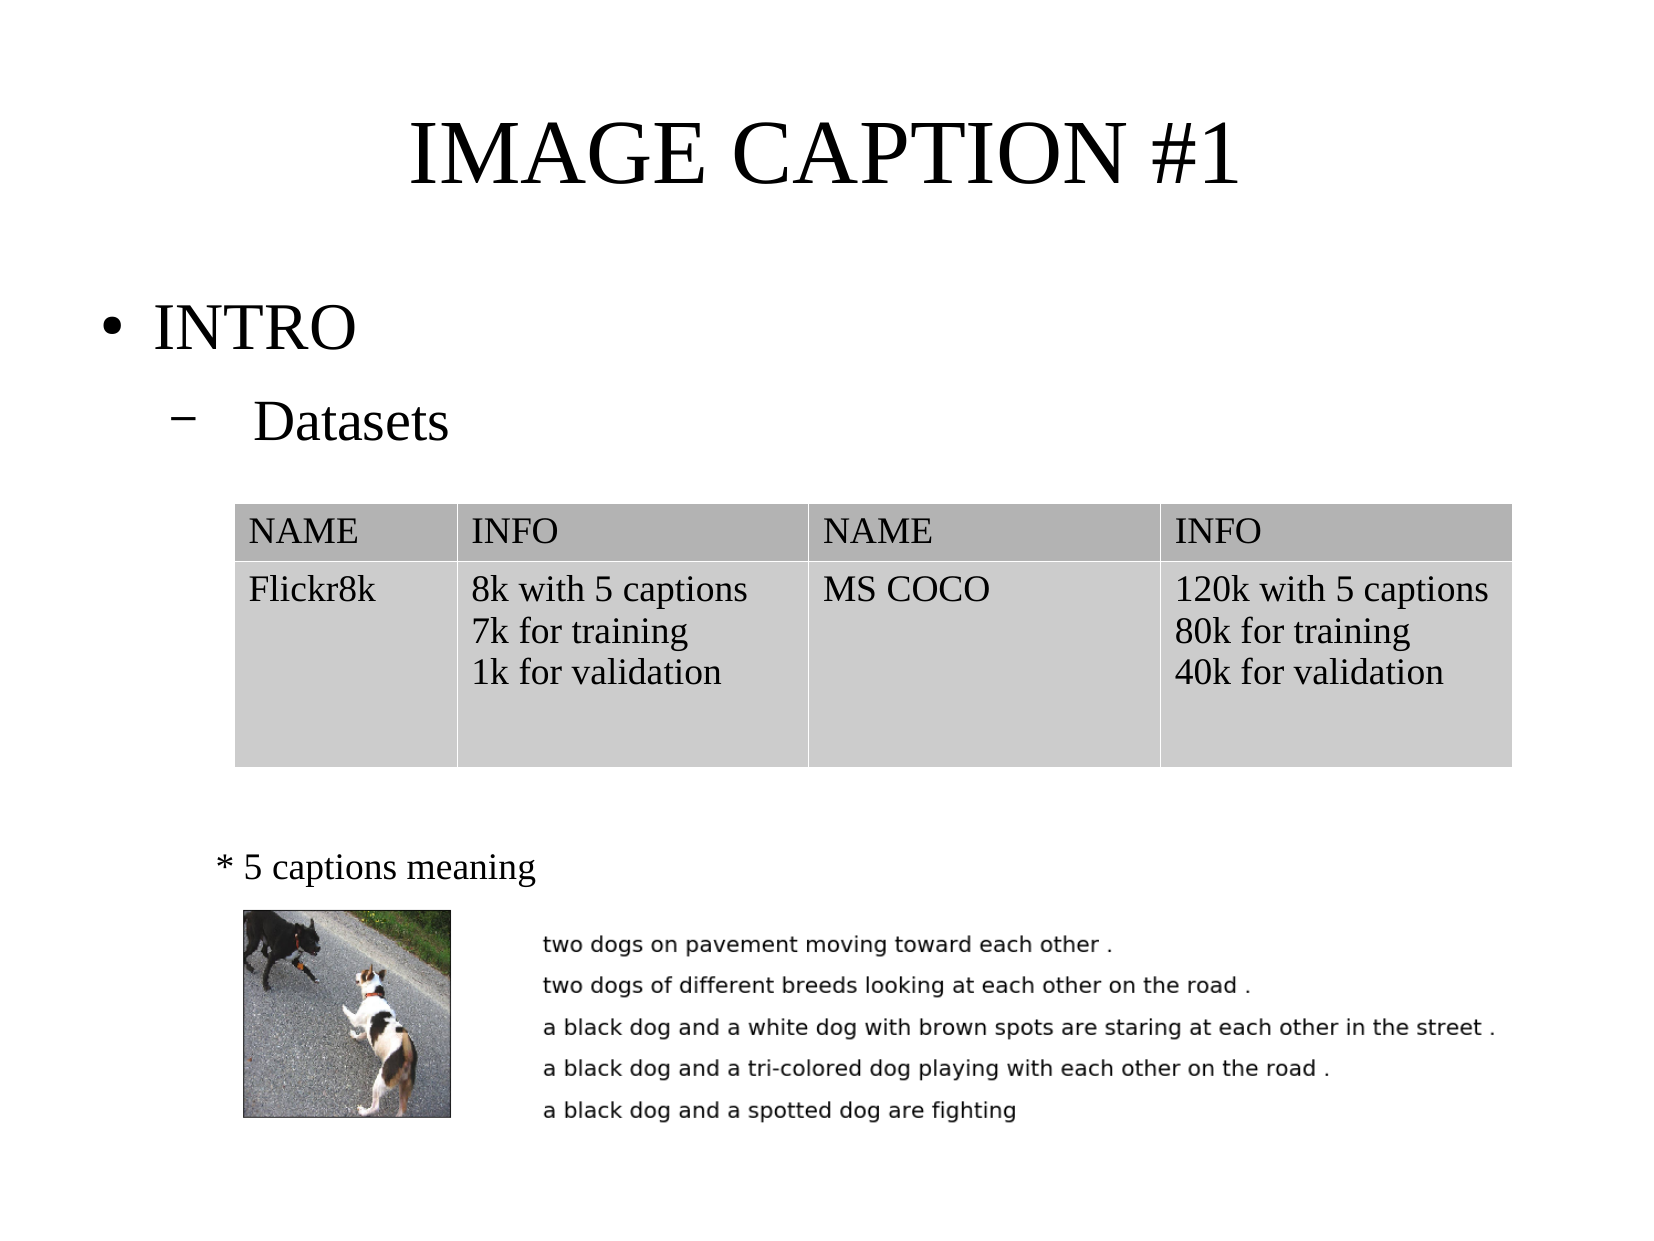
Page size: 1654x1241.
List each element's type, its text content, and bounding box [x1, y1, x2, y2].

table_cell MS COCO [809, 562, 1160, 767]
table_cell Flickr8k [235, 562, 457, 767]
text_box * 5 captions meaning [200, 838, 552, 899]
table_header INFO [1161, 504, 1512, 561]
table_cell 120k with 5 captions 80k for training 40k for validation [1161, 562, 1512, 767]
picture [231, 885, 1542, 1146]
table_cell 8k with 5 captions 7k for training 1k for validation [458, 562, 808, 767]
table_header NAME [809, 504, 1160, 561]
list INTRO Datasets [82, 290, 1571, 1010]
table_header INFO [458, 504, 808, 561]
table_header NAME [235, 504, 457, 561]
title IMAGE CAPTION #1 [82, 49, 1571, 257]
